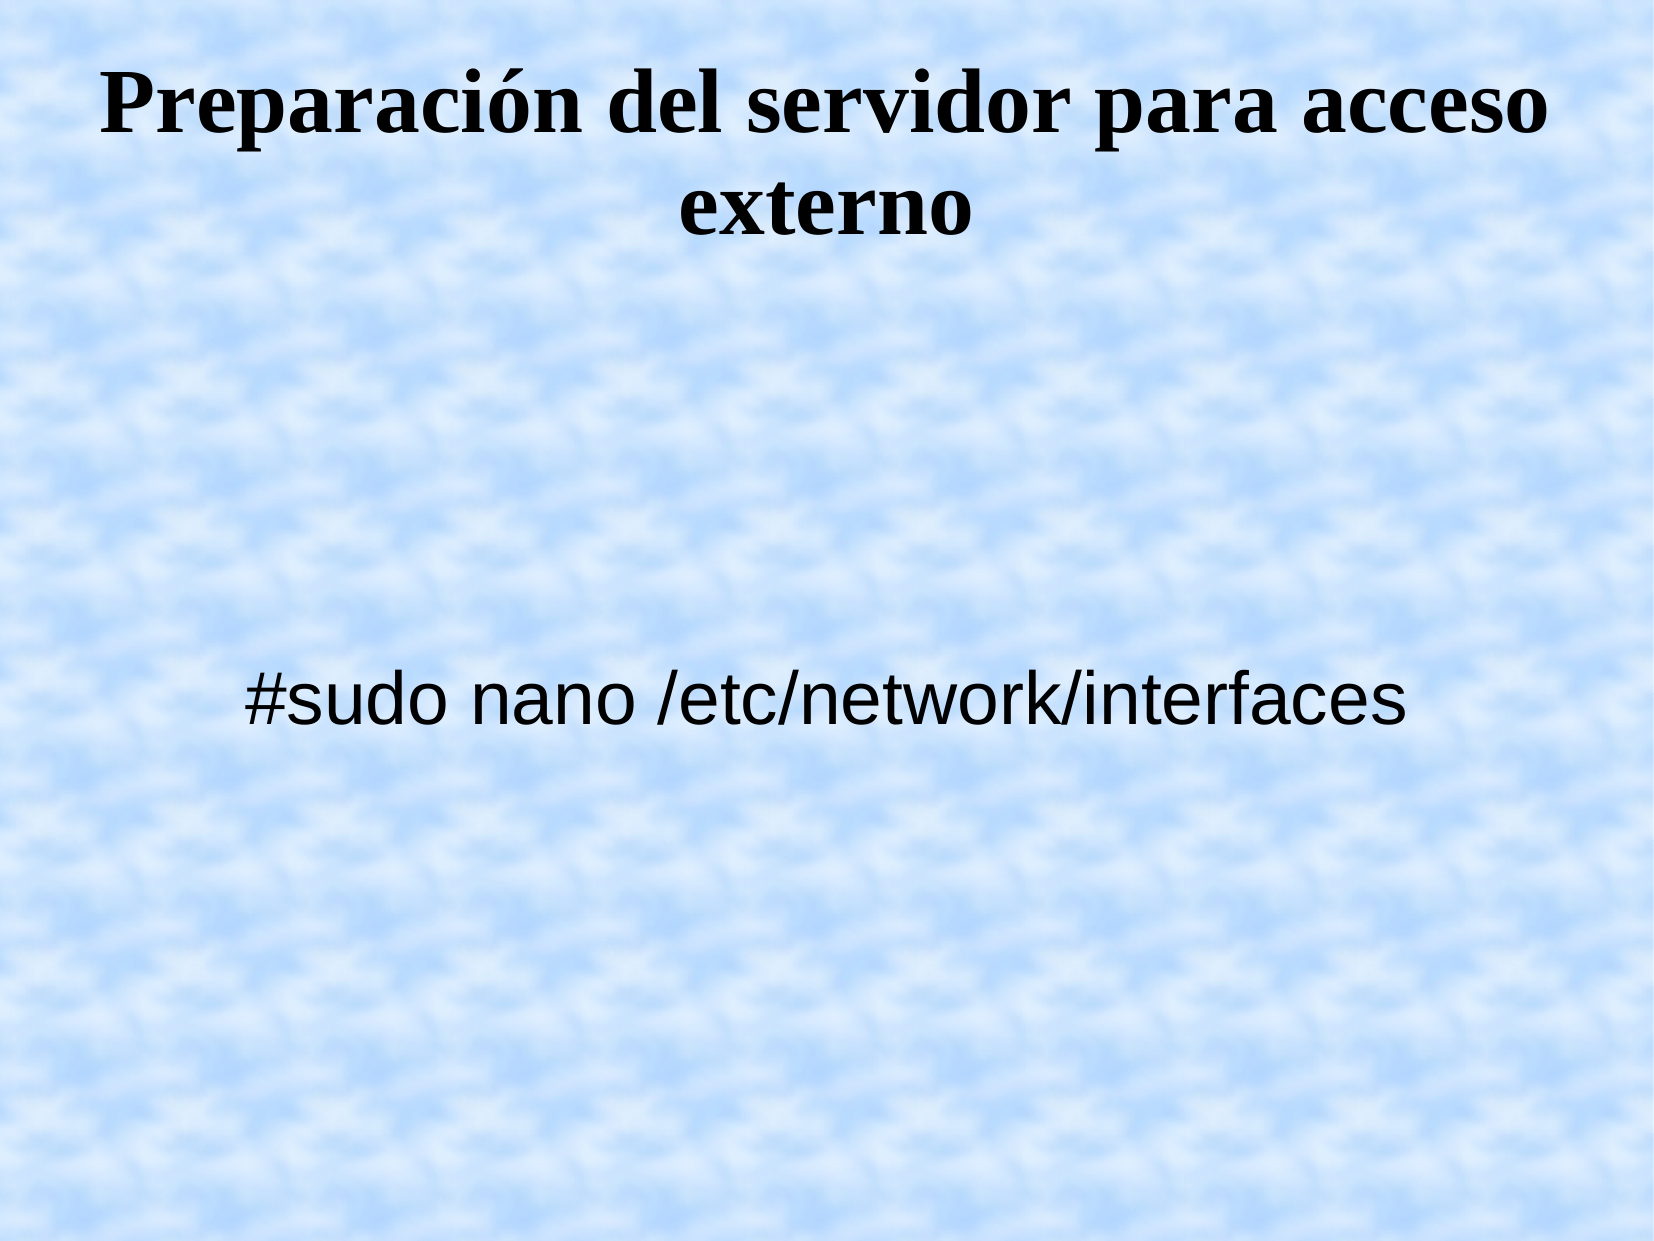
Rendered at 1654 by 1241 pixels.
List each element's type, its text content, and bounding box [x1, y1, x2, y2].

title Preparación del servidor para acceso externo [82, 33, 1571, 273]
picture [0, 0, 1654, 1241]
subtitle #sudo nano /etc/network/interfaces [82, 297, 1571, 1102]
